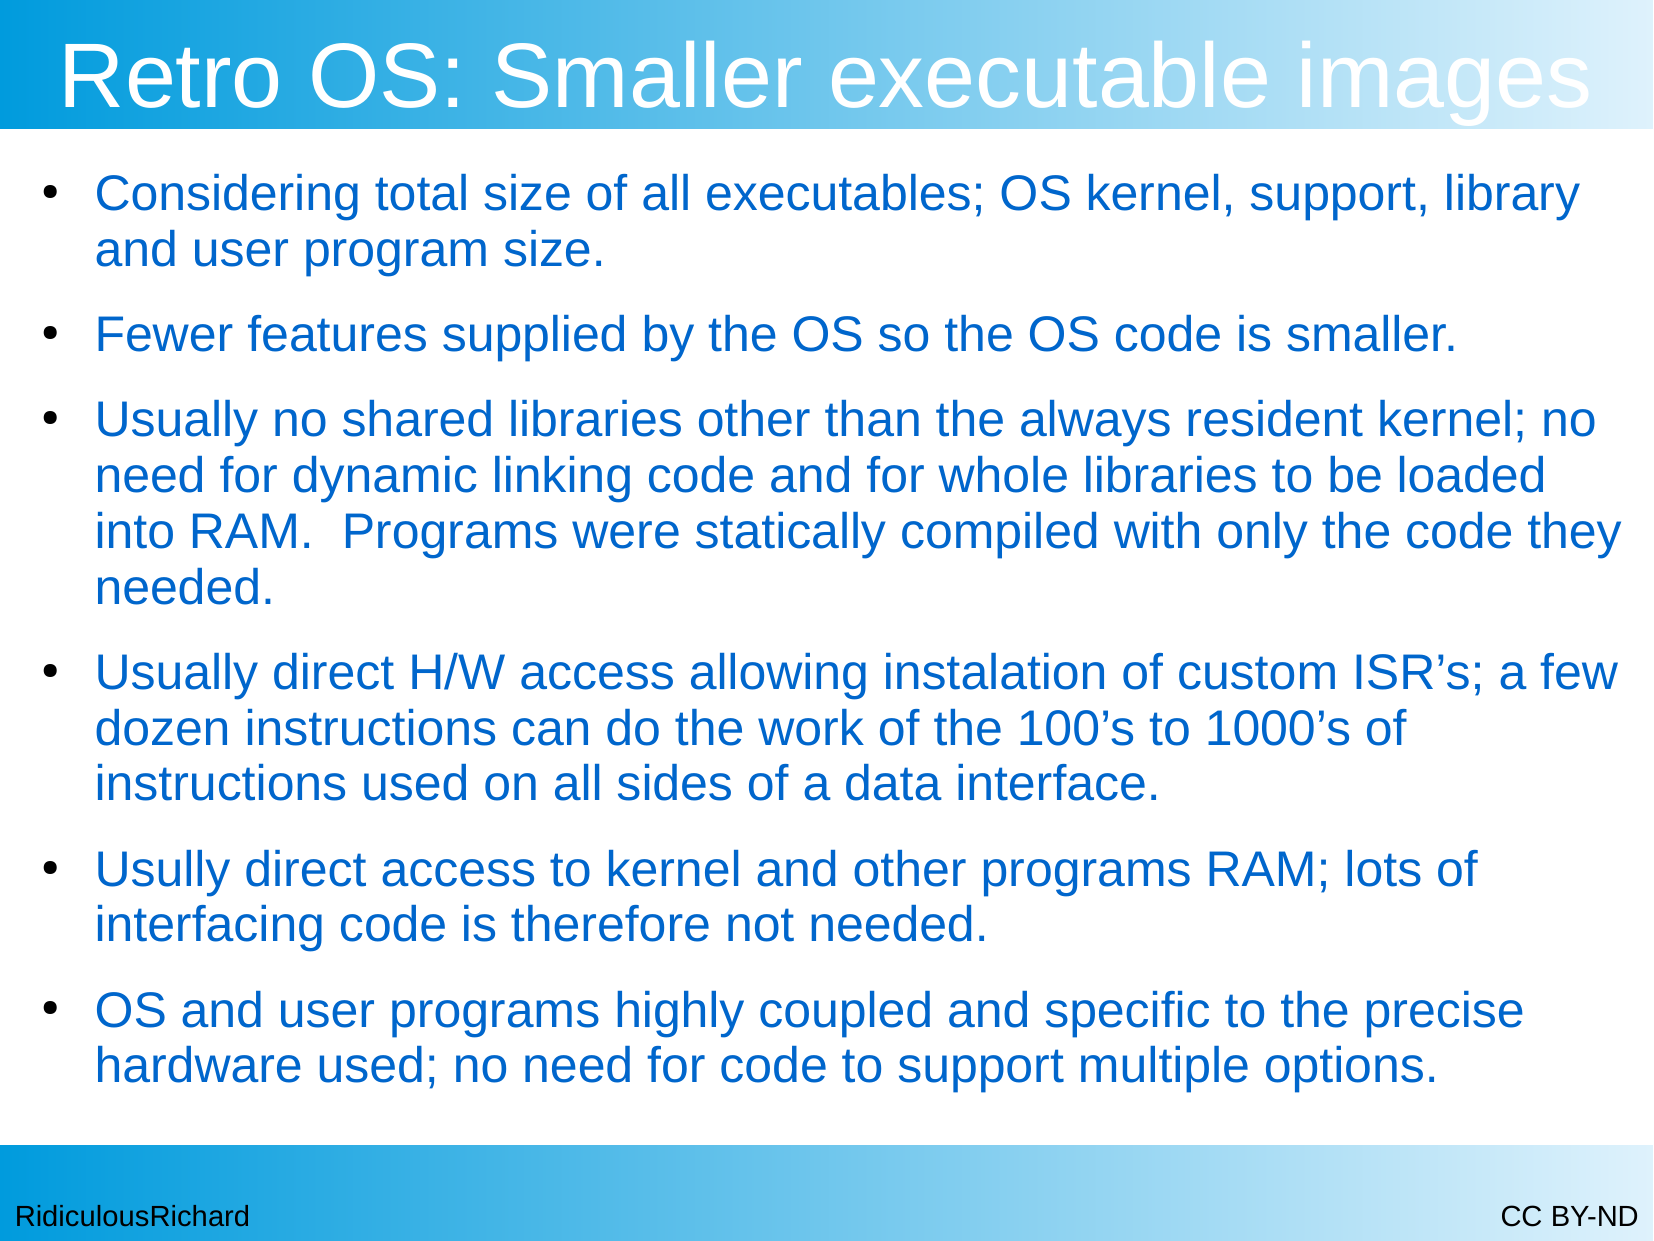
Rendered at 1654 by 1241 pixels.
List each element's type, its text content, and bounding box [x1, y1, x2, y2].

title Retro OS: Smaller executable images [47, 0, 1607, 165]
list Considering total size of all executables; OS kernel, support, library and user program size. Fewer features supplied by the OS so the OS code is smaller. Usually no shared libraries other than the always resident kernel; no need for dynamic linking code and for whole libraries to be loaded into RAM. Programs were statically compiled with only the code they needed. Usually direct H/W access allowing instalation of custom ISR’s; a few dozen instructions can do the work of the 100’s to 1000’s of instructions used on all sides of a data interface. Usully direct access to kernel and other programs RAM; lots of interfacing code is therefore not needed. OS and user programs highly coupled and specific to the precise hardware used; no need for code to support multiple options. [23, 165, 1630, 1123]
